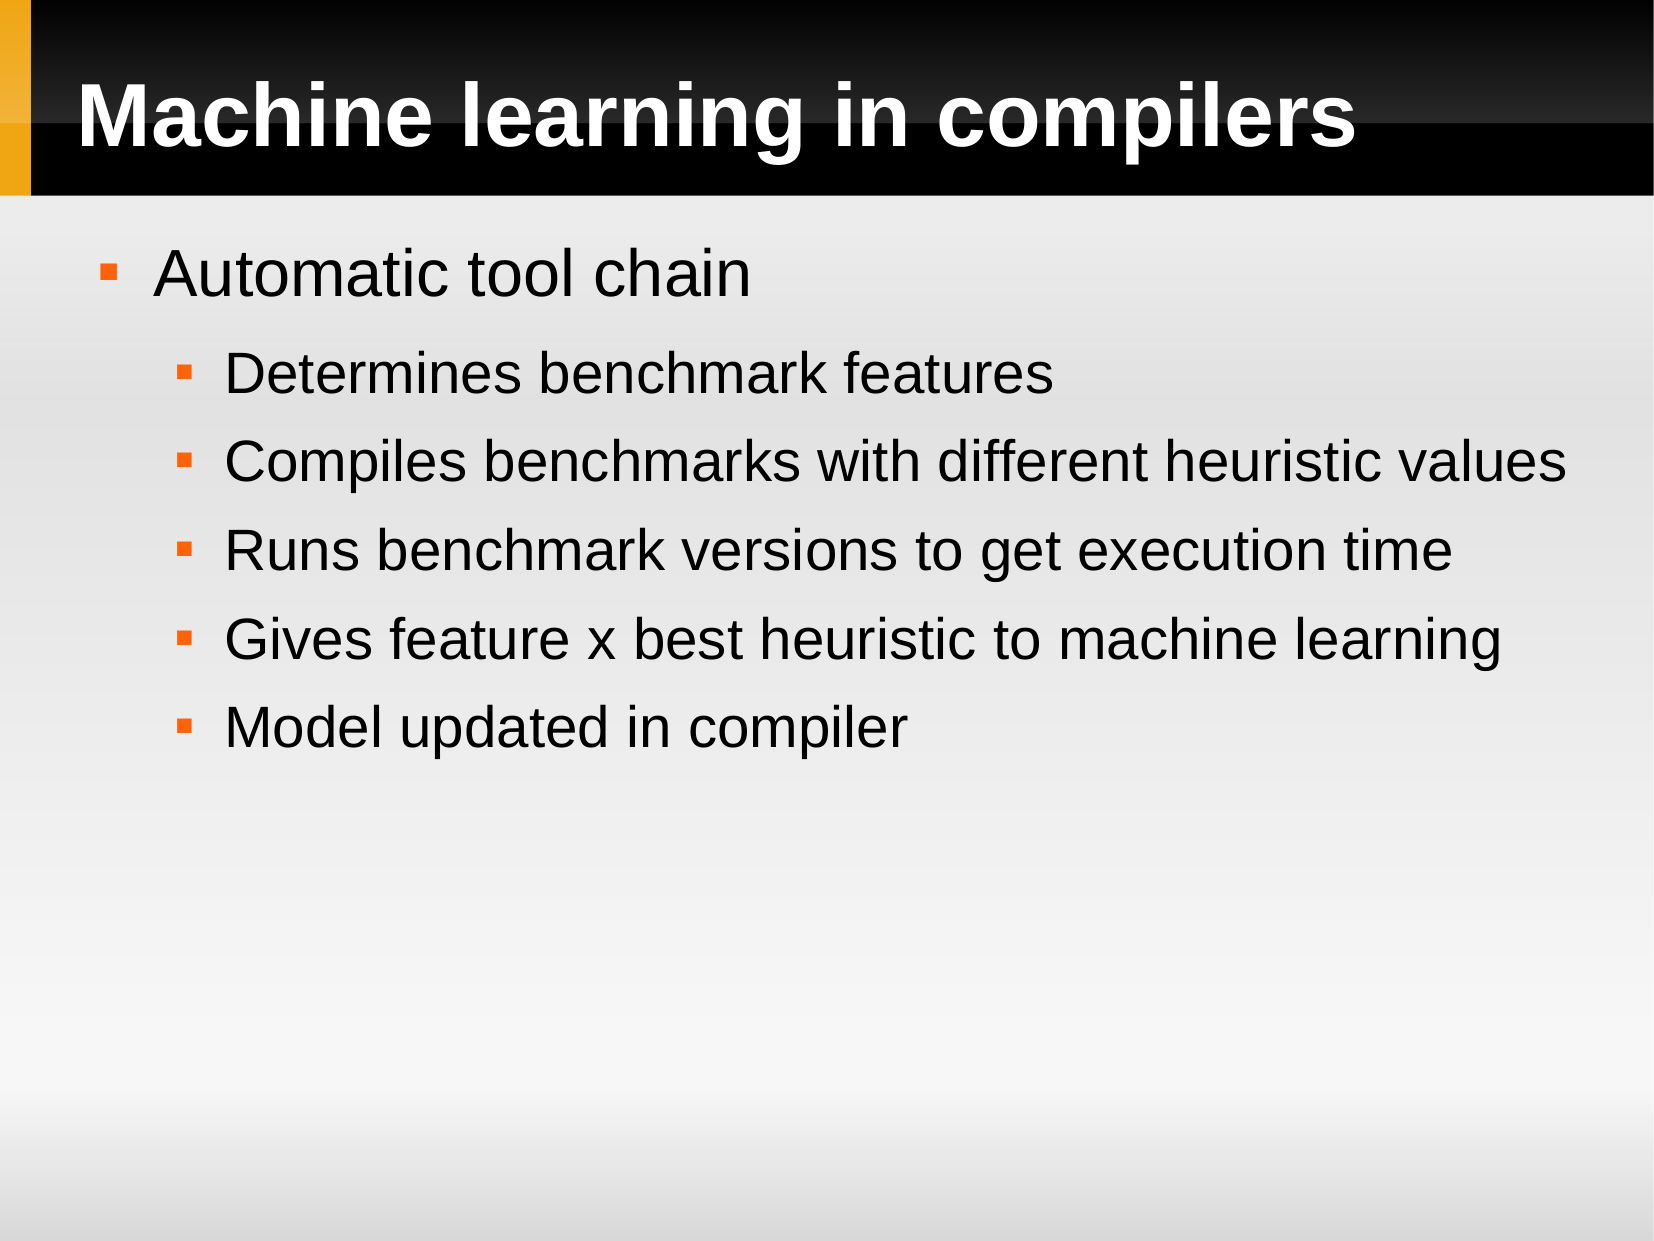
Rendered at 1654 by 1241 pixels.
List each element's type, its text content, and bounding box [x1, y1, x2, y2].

list Automatic tool chain Determines benchmark features Compiles benchmarks with different heuristic values Runs benchmark versions to get execution time Gives feature x best heuristic to machine learning Model updated in compiler [82, 236, 1571, 1201]
picture [0, 0, 1654, 1241]
title Machine learning in compilers [76, 11, 1565, 219]
